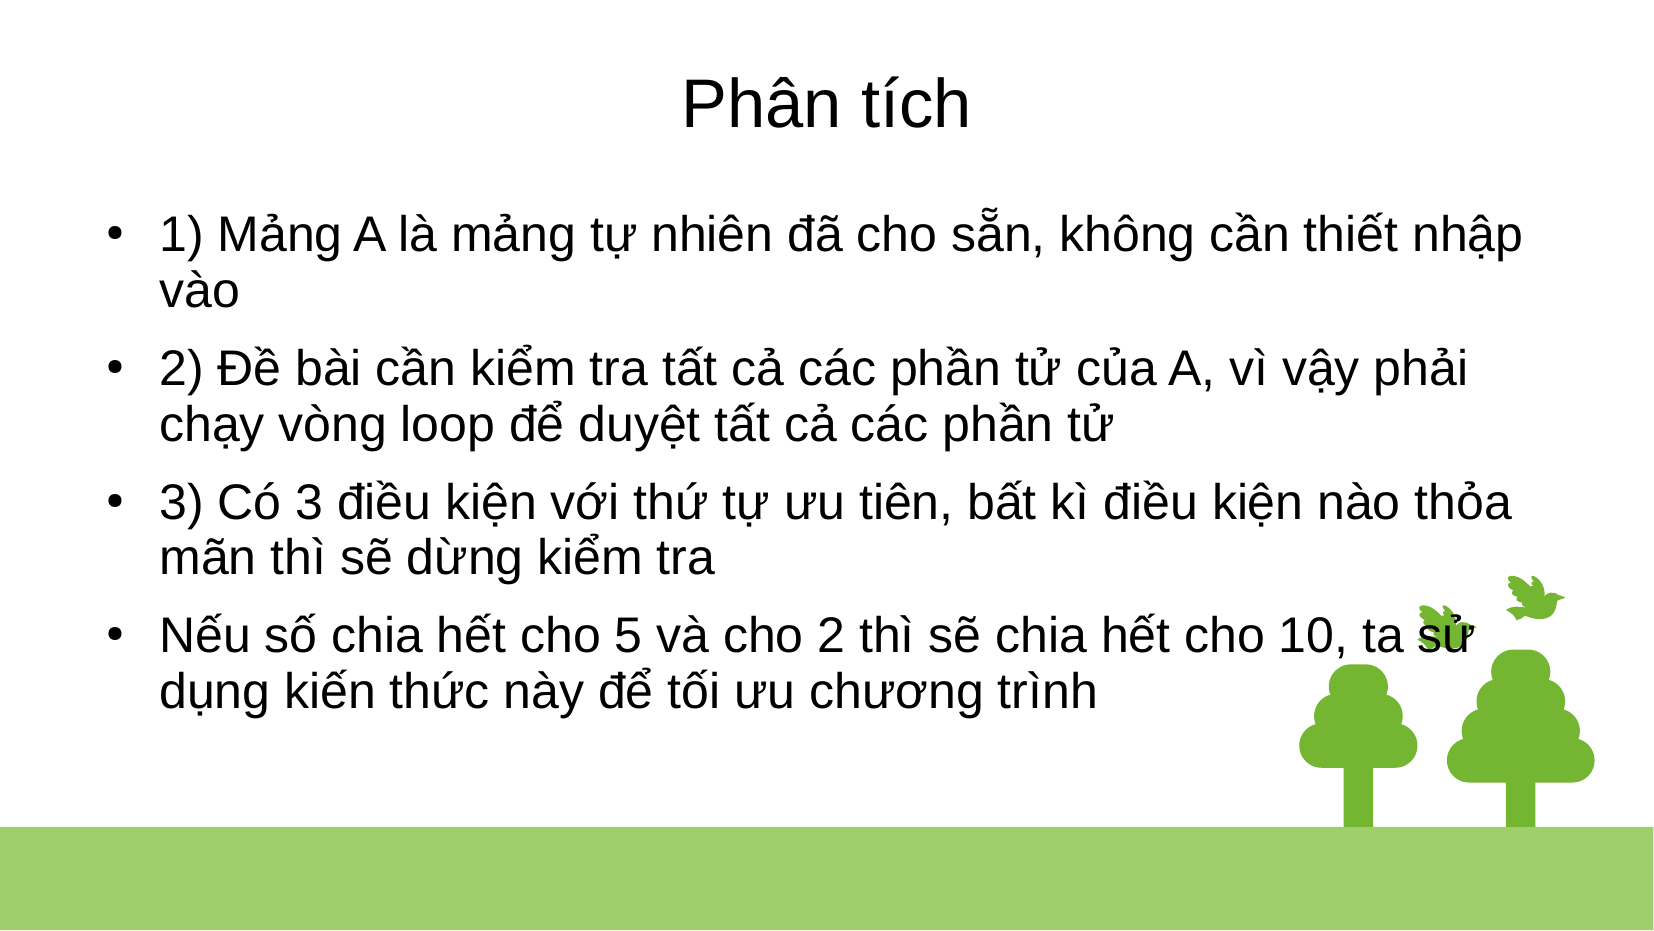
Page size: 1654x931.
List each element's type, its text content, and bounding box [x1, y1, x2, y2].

title Phân tích [88, 29, 1565, 178]
list 1) Mảng A là mảng tự nhiên đã cho sẵn, không cần thiết nhập vào 2) Đề bài cần kiểm tra tất cả các phần tử của A, vì vậy phải chạy vòng loop để duyệt tất cả các phần tử 3) Có 3 điều kiện với thứ tự ưu tiên, bất kì điều kiện nào thỏa mãn thì sẽ dừng kiểm tra Nếu số chia hết cho 5 và cho 2 thì sẽ chia hết cho 10, ta sử dụng kiến thức này để tối ưu chương trình [88, 206, 1565, 739]
